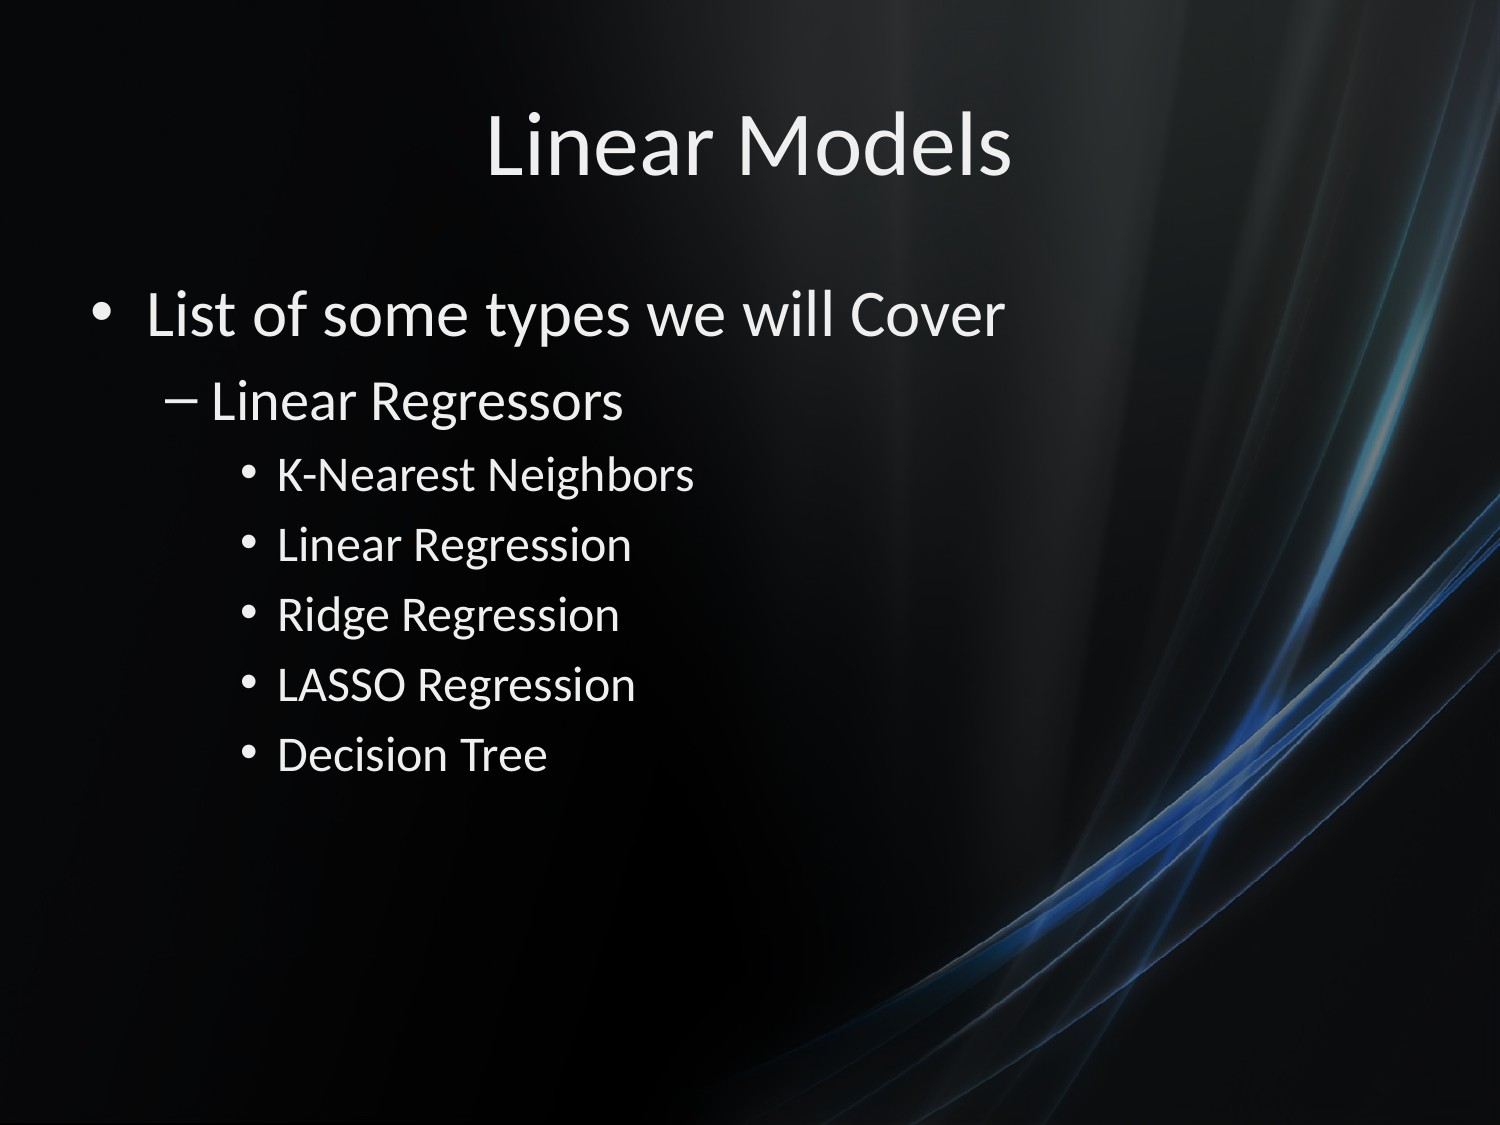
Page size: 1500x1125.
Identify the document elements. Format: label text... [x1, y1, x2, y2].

title Linear Models [75, 45, 1425, 233]
picture [0, 0, 1500, 1125]
list List of some types we will Cover Linear Regressors K-Nearest Neighbors Linear Regression Ridge Regression LASSO Regression Decision Tree [75, 262, 1425, 1005]
